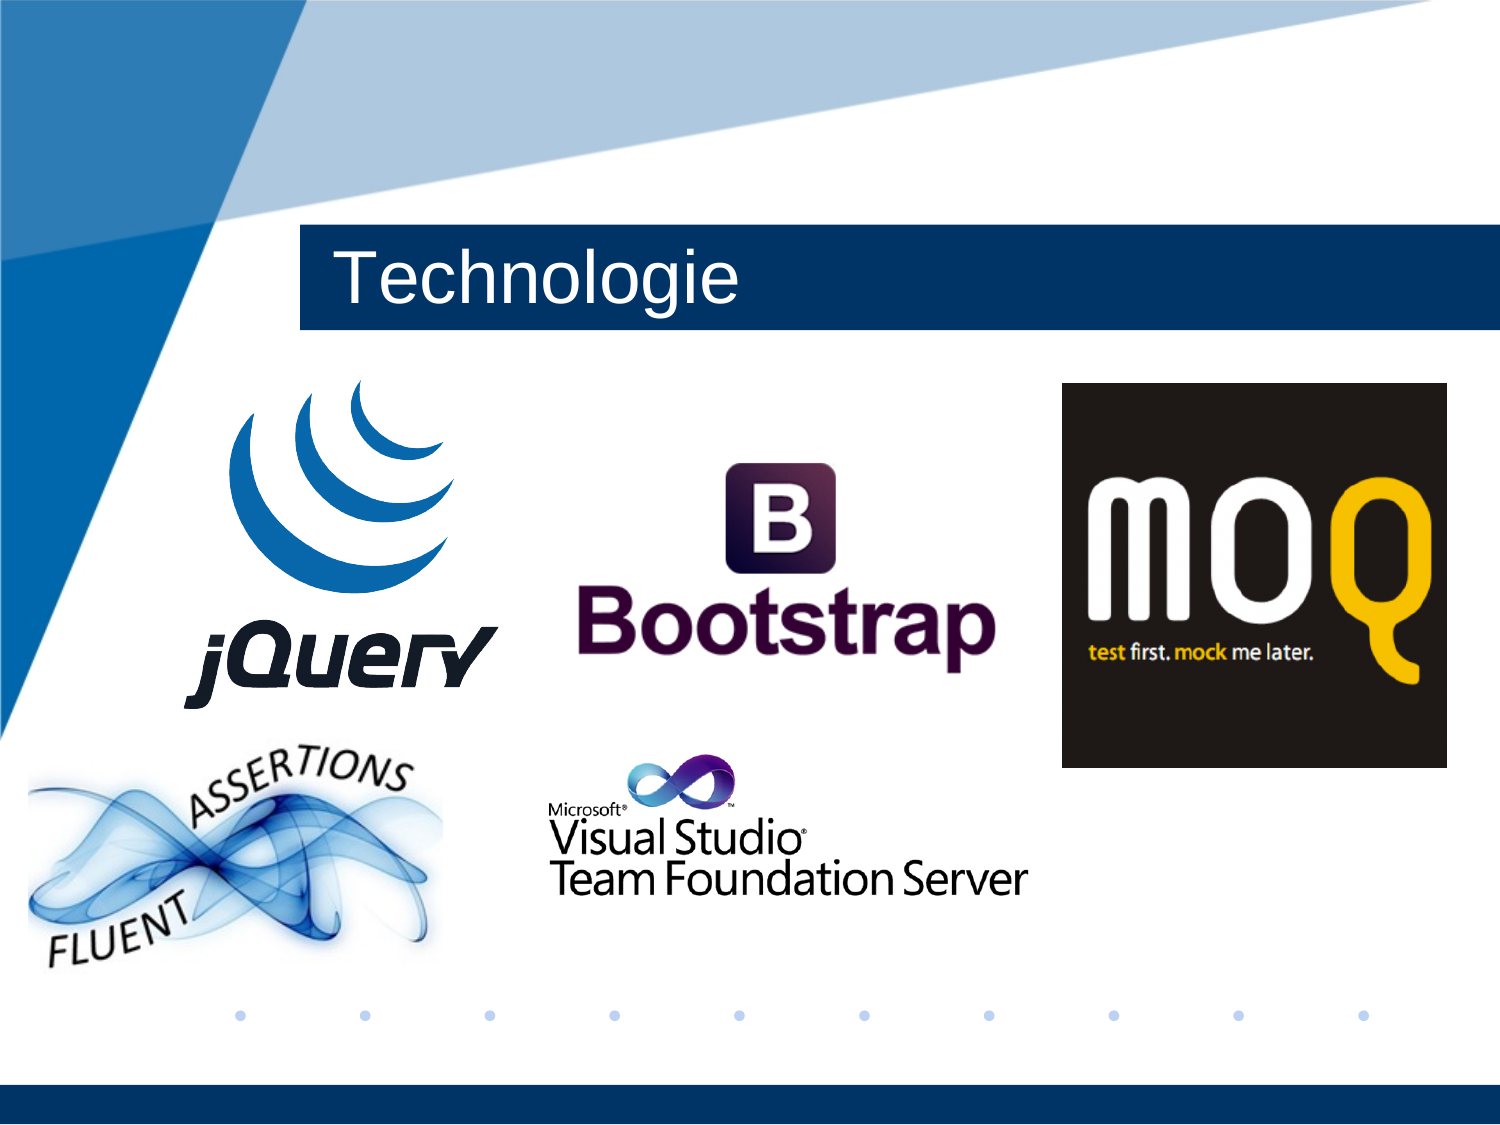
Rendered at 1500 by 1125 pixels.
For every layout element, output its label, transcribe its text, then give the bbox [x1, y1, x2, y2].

picture [517, 383, 1447, 768]
picture [539, 708, 1034, 956]
picture [0, 0, 1500, 975]
title Technologie [300, 224, 1500, 331]
